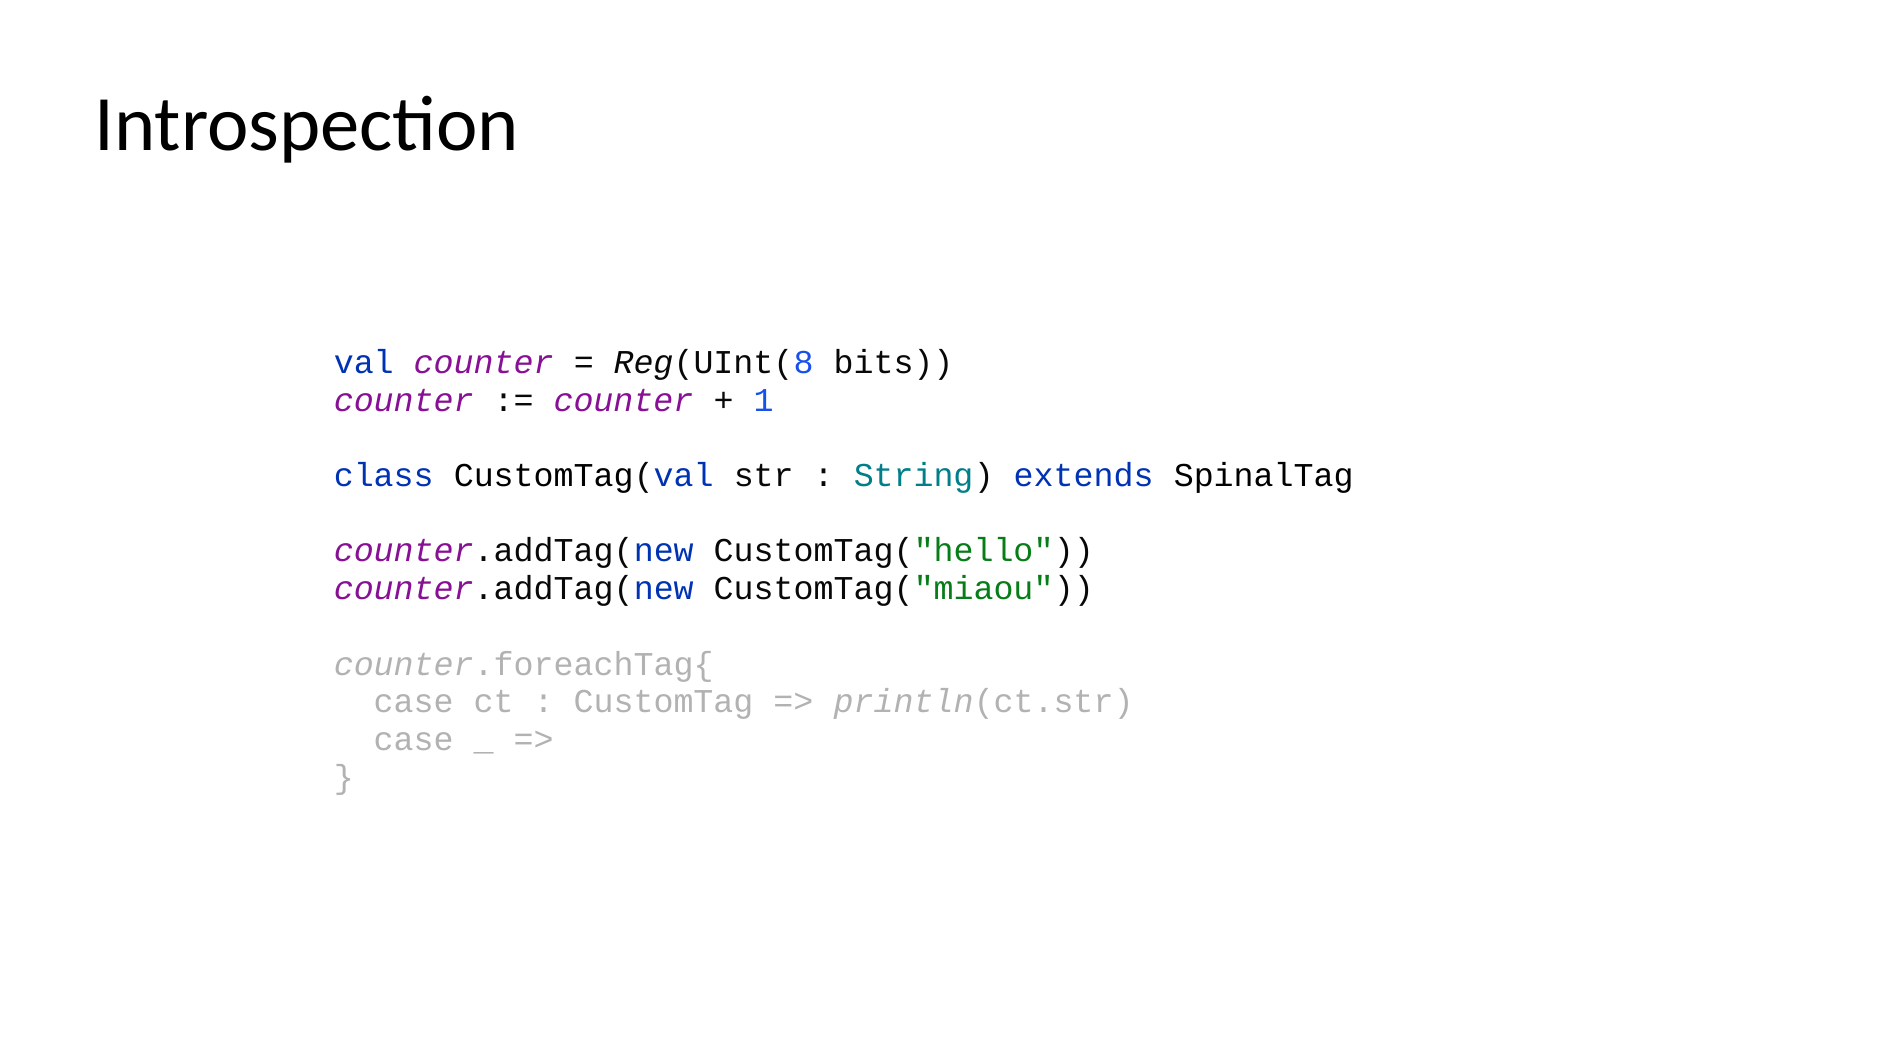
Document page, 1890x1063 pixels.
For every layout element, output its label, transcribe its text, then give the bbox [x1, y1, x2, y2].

title Introspection [94, 42, 1796, 220]
text_box val counter = Reg(UInt(8 bits)) counter := counter + 1 class CustomTag(val str : String) extends SpinalTag counter.addTag(new CustomTag("hello")) counter.addTag(new CustomTag("miaou")) counter.foreachTag{ case ct : CustomTag => println(ct.str) case _ => } [318, 338, 1524, 957]
